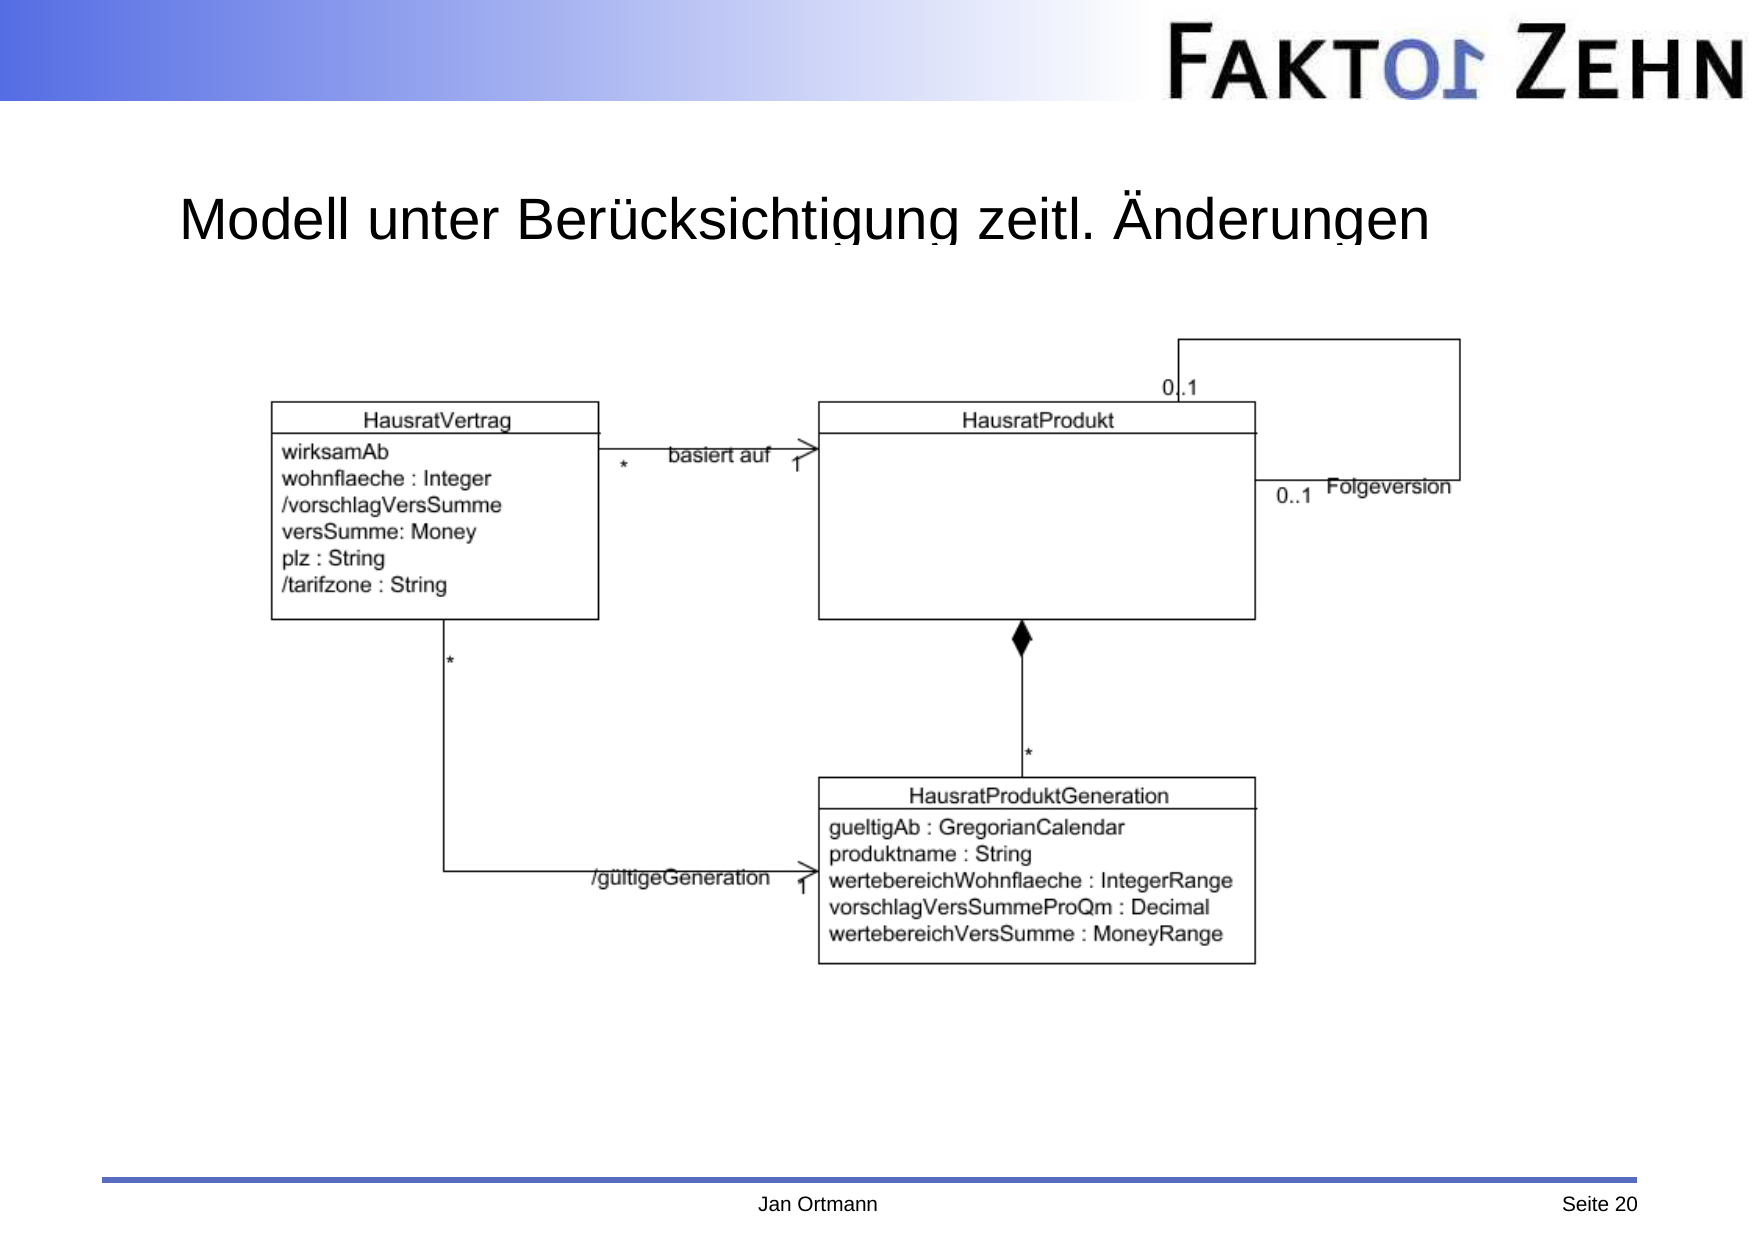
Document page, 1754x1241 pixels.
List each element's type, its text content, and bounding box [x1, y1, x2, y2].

title Modell unter Berücksichtigung zeitl. Änderungen [179, 142, 1576, 296]
picture [1162, 7, 1752, 100]
picture [240, 245, 1522, 996]
